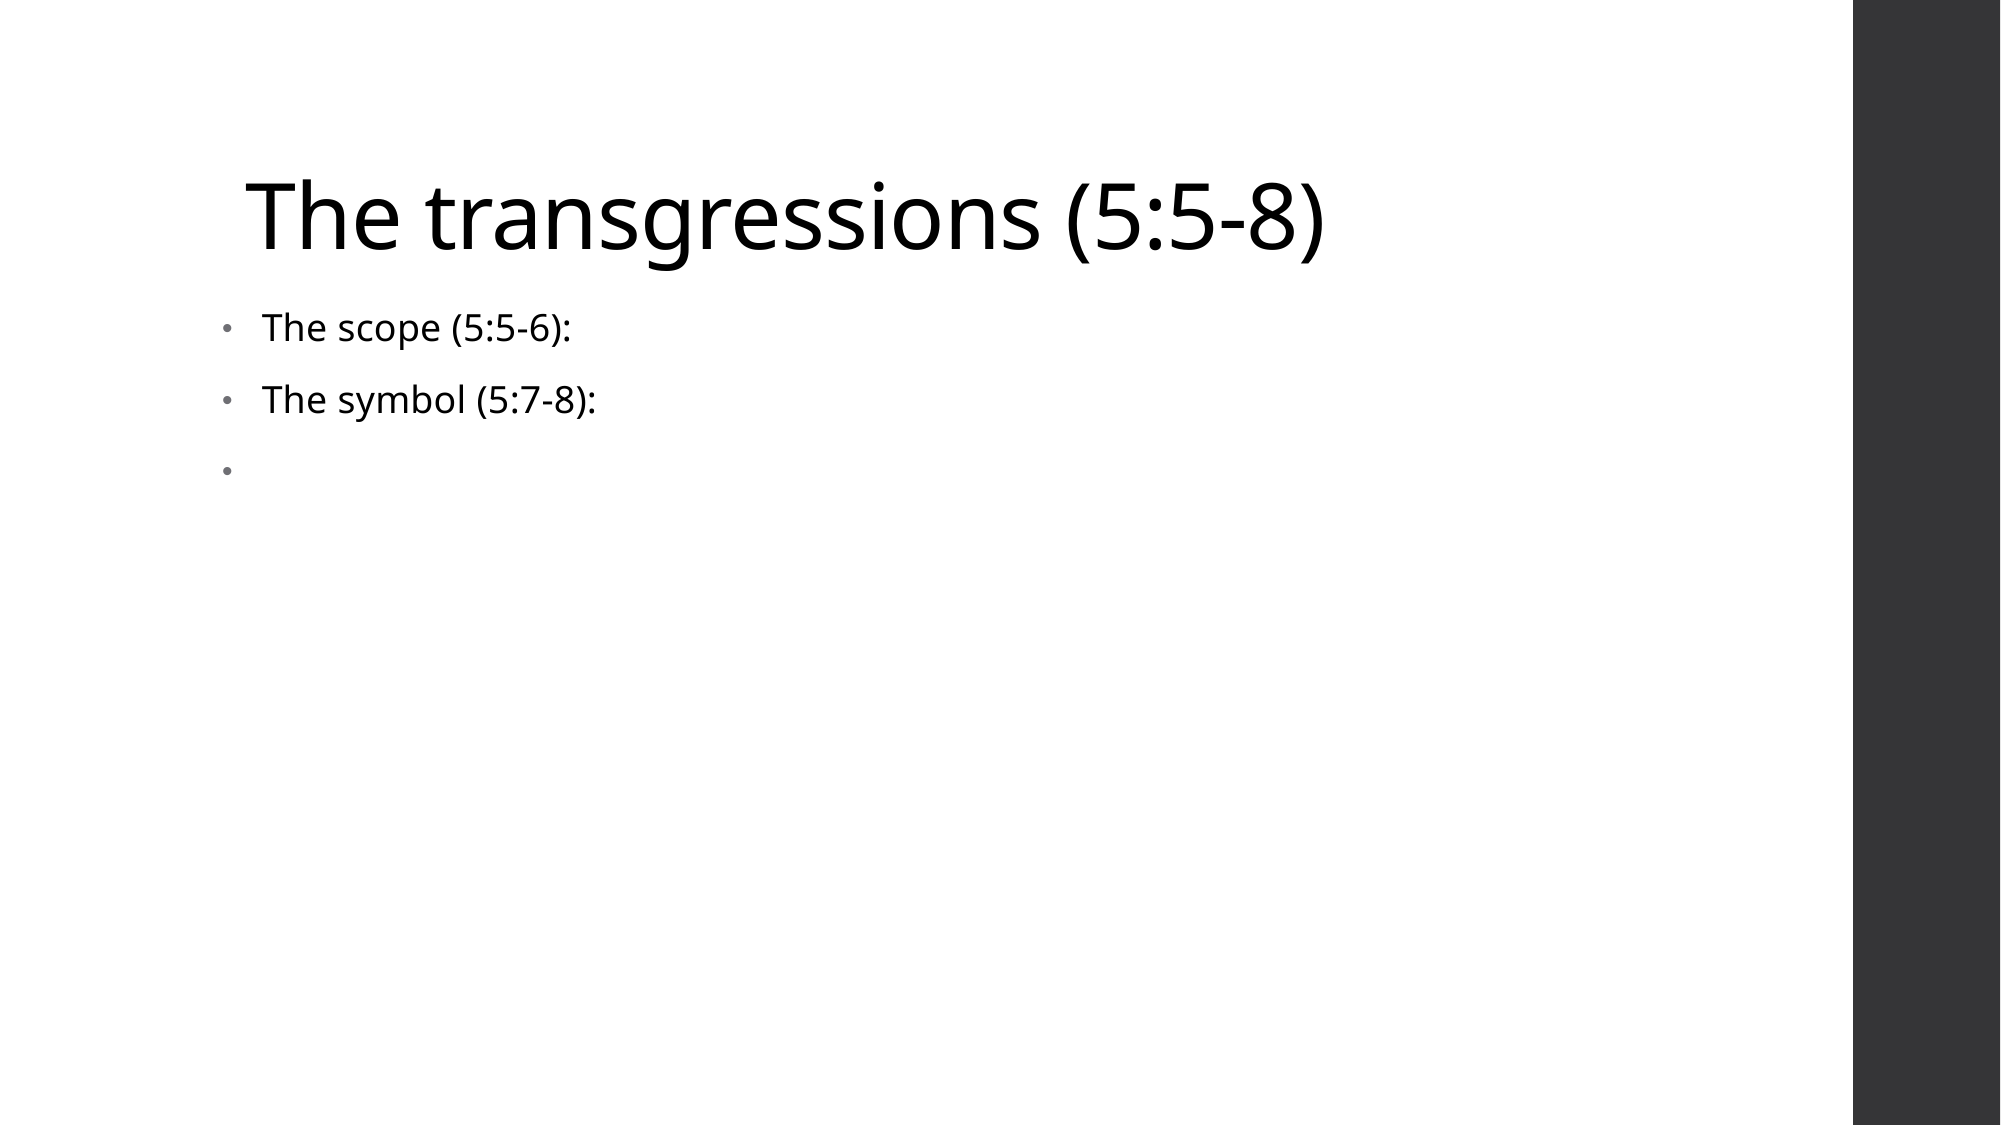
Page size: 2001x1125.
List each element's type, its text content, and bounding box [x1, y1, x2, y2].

title The transgressions (5:5-8) [206, 60, 1797, 278]
list The scope (5:5-6): The symbol (5:7-8): [206, 299, 1617, 1014]
